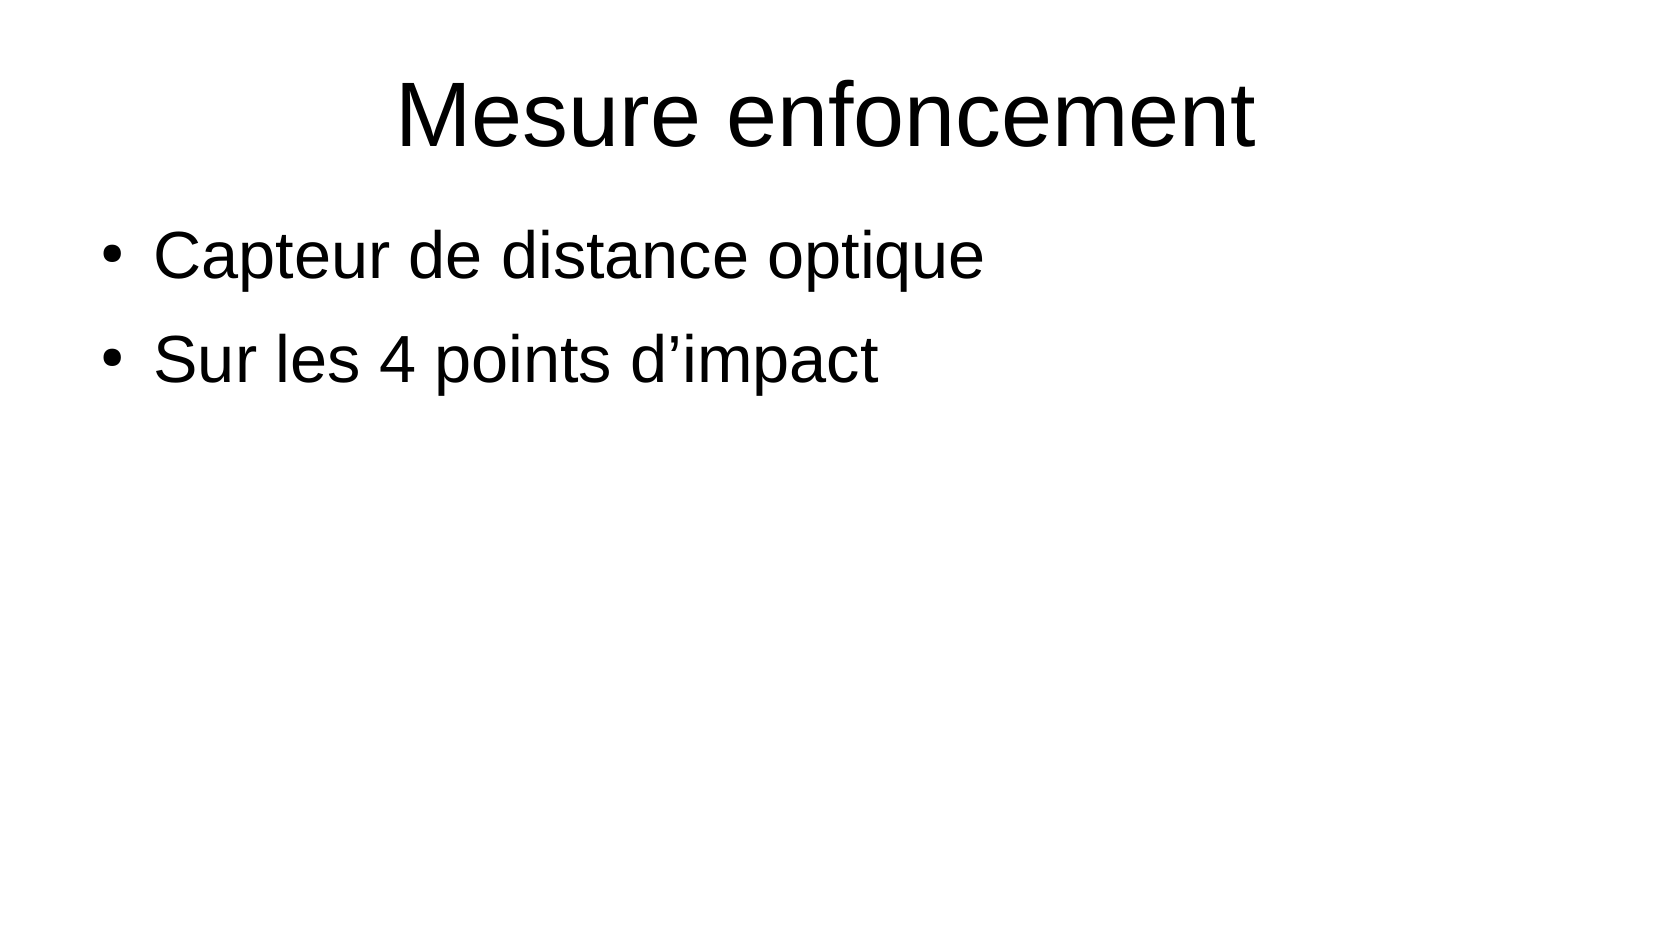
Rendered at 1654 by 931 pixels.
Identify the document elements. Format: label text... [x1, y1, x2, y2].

list Capteur de distance optique Sur les 4 points d’impact [82, 217, 1571, 758]
title Mesure enfoncement [82, 37, 1571, 193]
